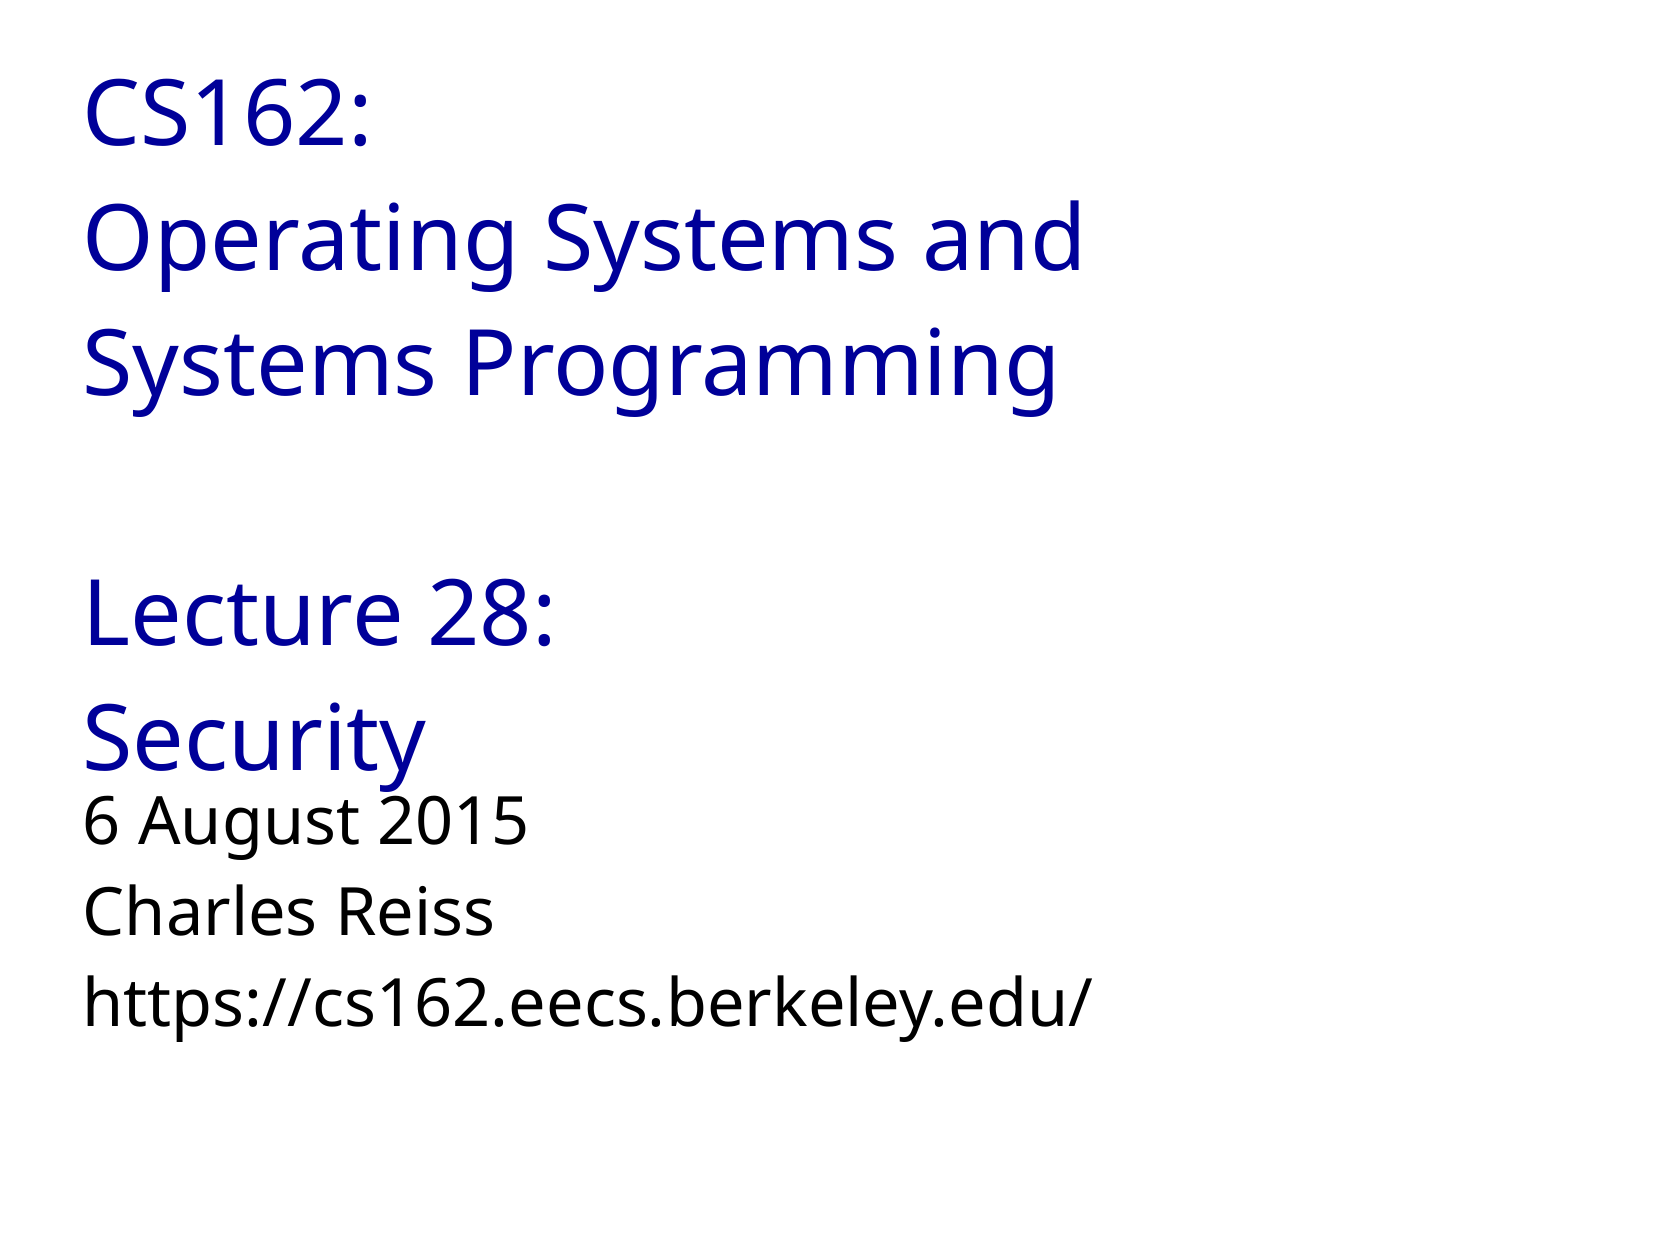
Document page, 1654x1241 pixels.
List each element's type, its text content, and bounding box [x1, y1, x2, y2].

subtitle 6 August 2015 Charles Reiss https://cs162.eecs.berkeley.edu/ [82, 797, 1571, 1022]
title CS162: Operating Systems and Systems Programming Lecture 28: Security [82, 67, 1636, 777]
